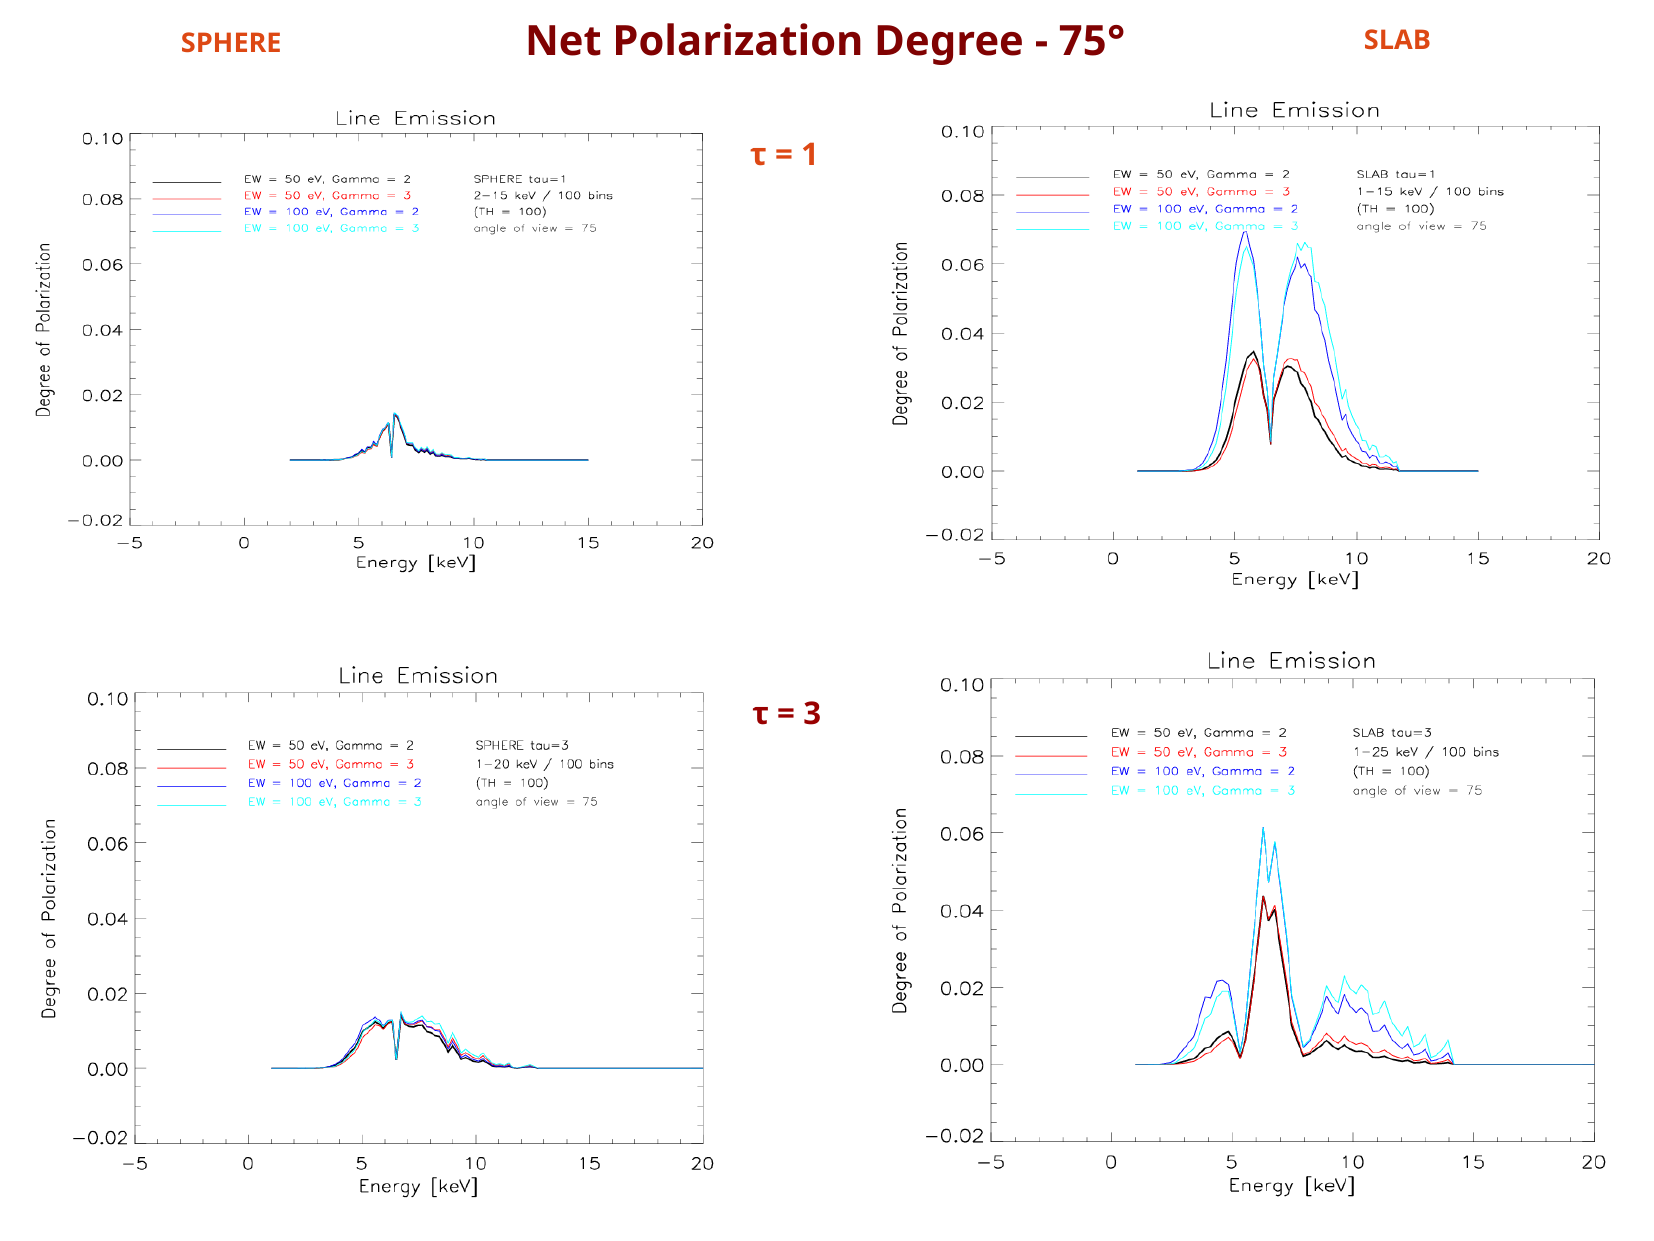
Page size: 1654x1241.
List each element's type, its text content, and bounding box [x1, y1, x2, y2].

picture [870, 95, 1635, 603]
picture [21, 659, 736, 1212]
text_box SLAB [1330, 15, 1466, 63]
picture [15, 104, 736, 586]
picture [870, 644, 1629, 1212]
text_box Net Polarization Degree - 75° [0, 5, 1651, 72]
text_box SPHERE [148, 18, 314, 67]
text_box τ = 1 [735, 124, 871, 177]
text_box τ = 3 [737, 683, 873, 736]
